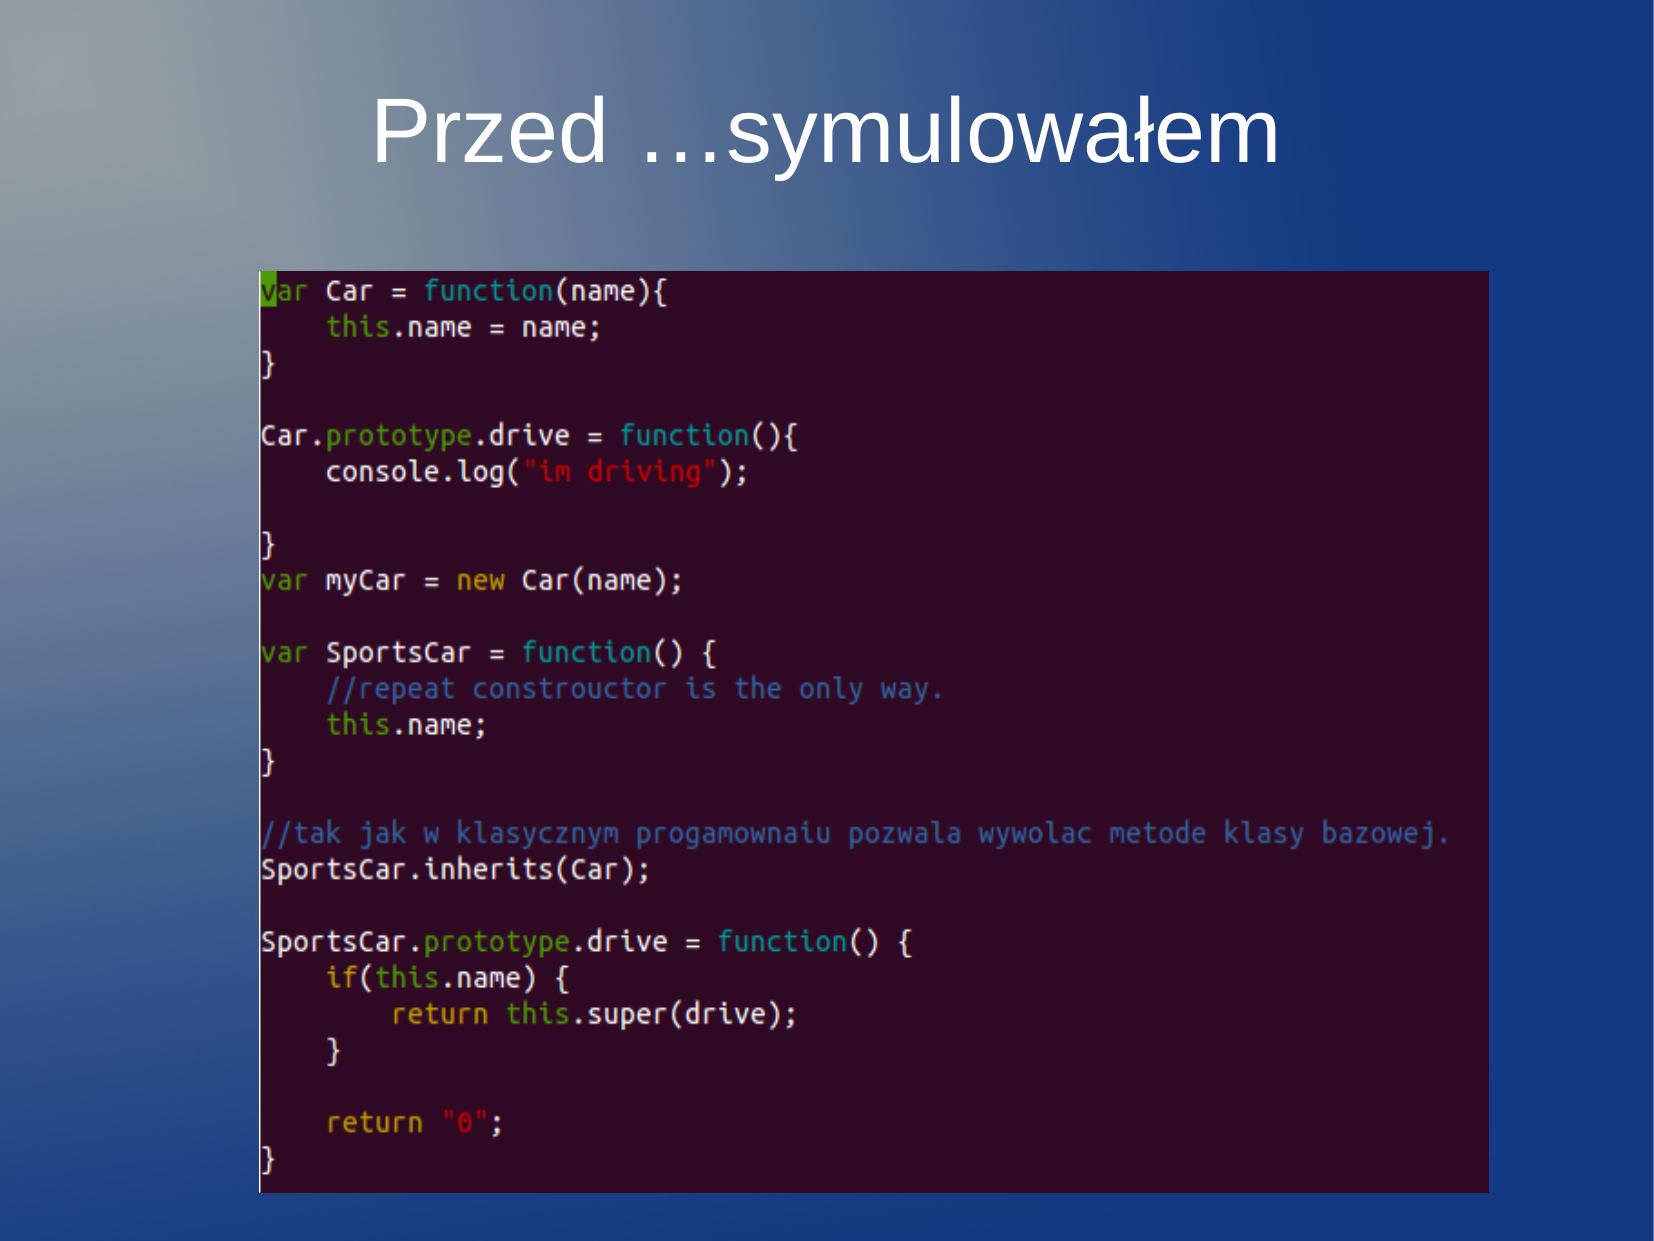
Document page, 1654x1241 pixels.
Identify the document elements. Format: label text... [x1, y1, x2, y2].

picture [0, 0, 1654, 1241]
title Przed …symulowałem [82, 27, 1571, 235]
